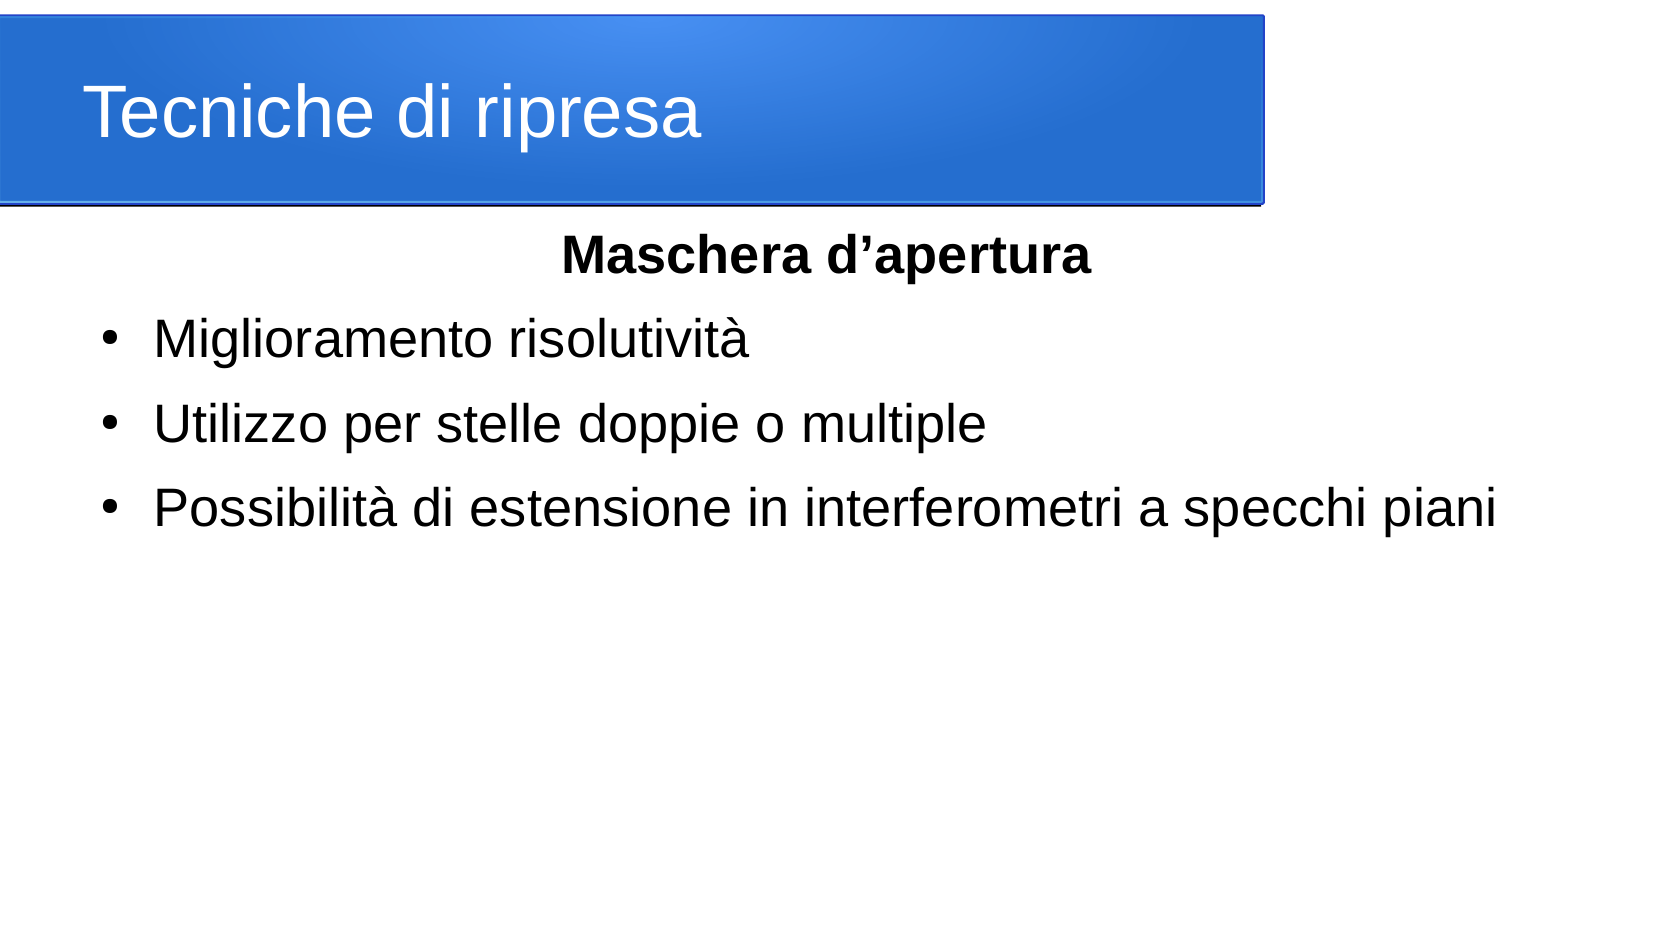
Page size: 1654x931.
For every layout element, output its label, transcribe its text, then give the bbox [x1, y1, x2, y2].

title Tecniche di ripresa [82, 35, 1235, 189]
list Maschera d’apertura Miglioramento risolutività Utilizzo per stelle doppie o multiple Possibilità di estensione in interferometri a specchi piani [82, 224, 1571, 764]
